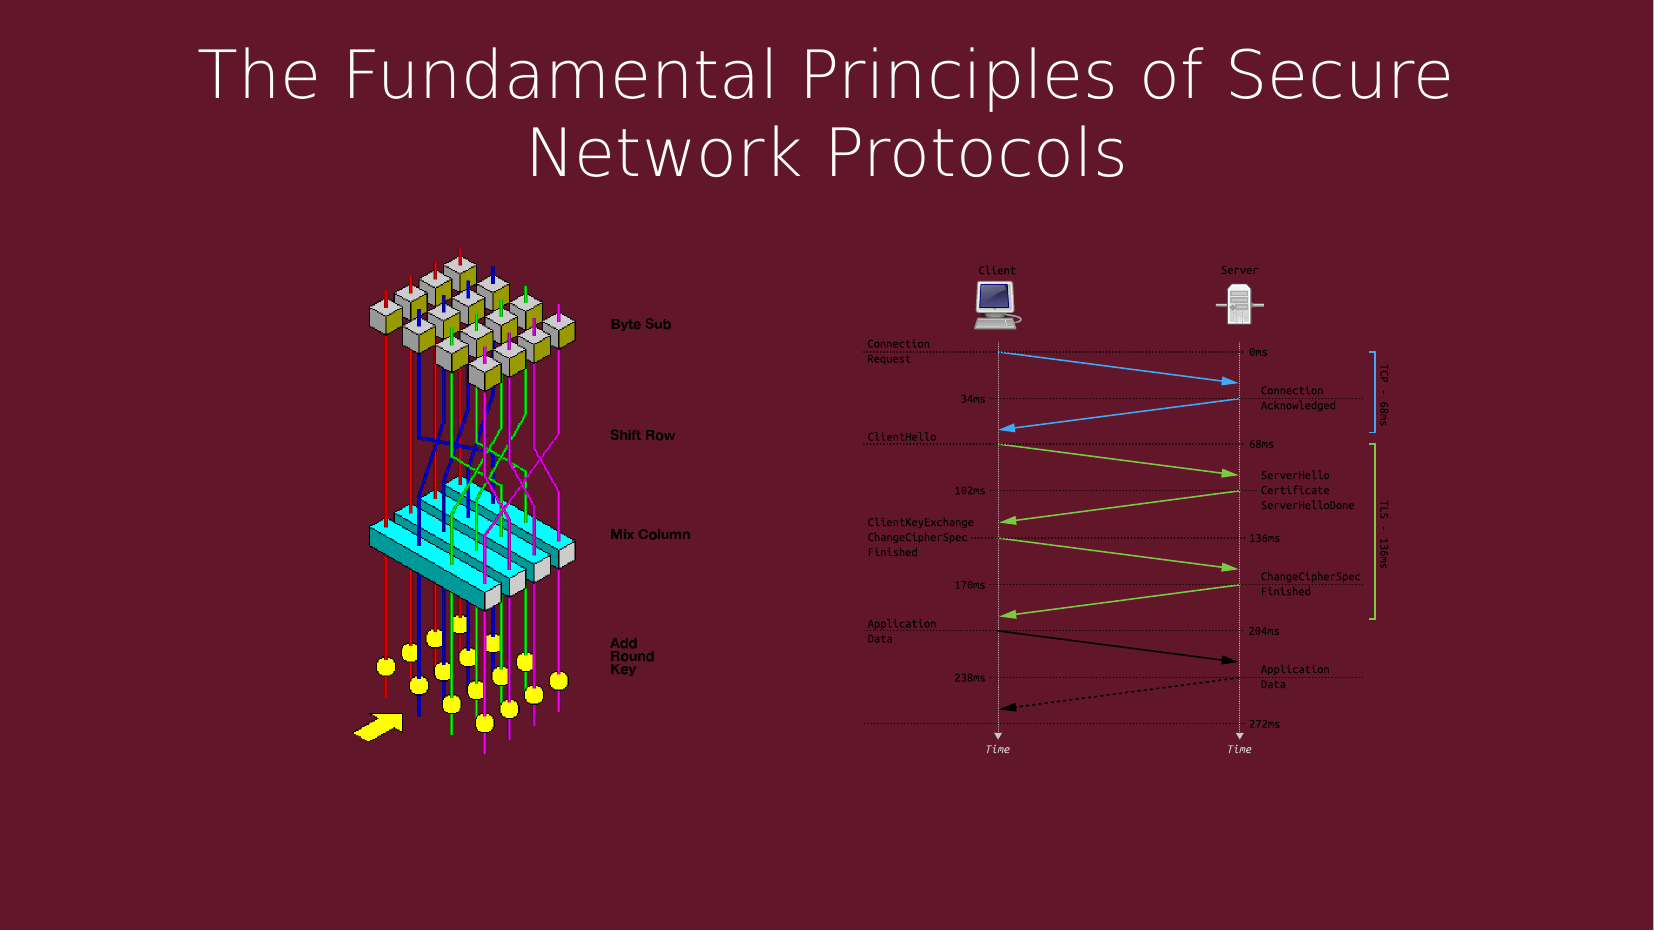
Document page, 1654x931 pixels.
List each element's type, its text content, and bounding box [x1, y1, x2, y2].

picture [862, 262, 1392, 759]
title The Fundamental Principles of Secure Network Protocols [82, 36, 1571, 193]
picture [337, 224, 713, 788]
